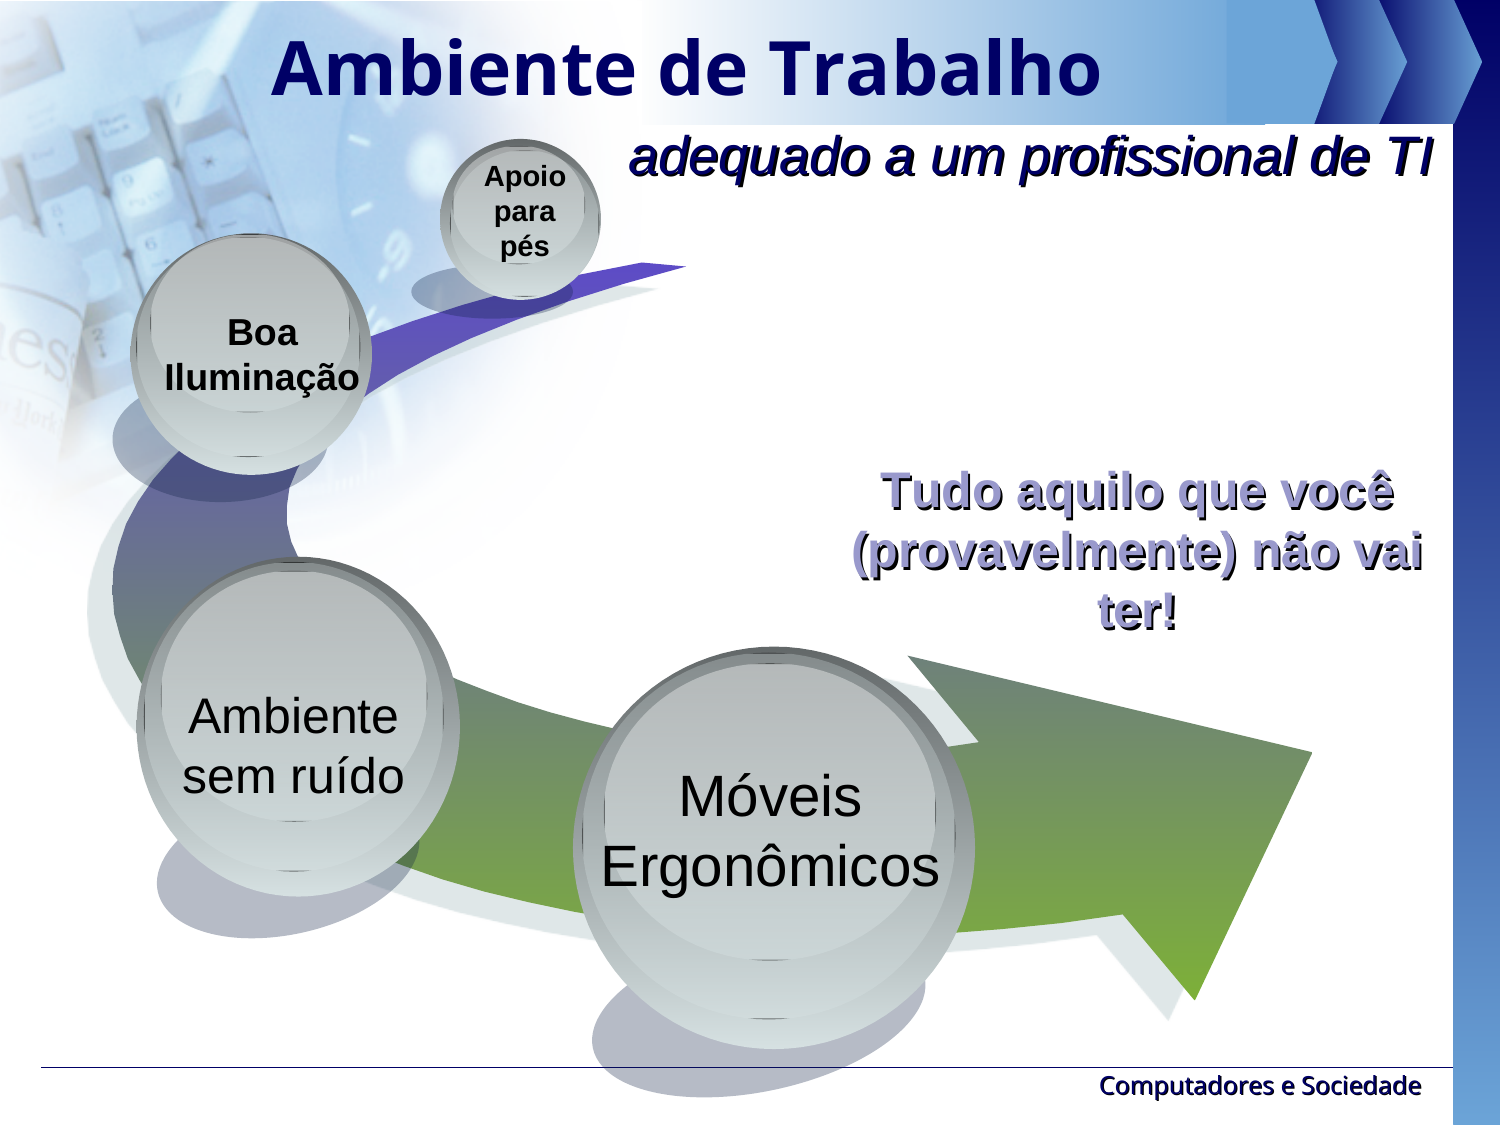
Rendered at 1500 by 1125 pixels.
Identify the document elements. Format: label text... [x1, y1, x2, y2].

text_box Tudo aquilo que você (provavelmente) não vai ter! [824, 449, 1450, 646]
text_box Boa Iluminação [149, 299, 376, 406]
text_box Ambiente sem ruído [167, 676, 421, 812]
text_box Móveis Ergonômicos [585, 749, 957, 906]
text_box adequado a um profissional de TI [599, 112, 1463, 193]
text_box [112, 233, 1313, 1098]
title Ambiente de Trabalho [74, 12, 1300, 120]
text_box [481, 138, 560, 149]
text_box Apoio para pés [468, 149, 582, 271]
text_box [376, 158, 687, 389]
